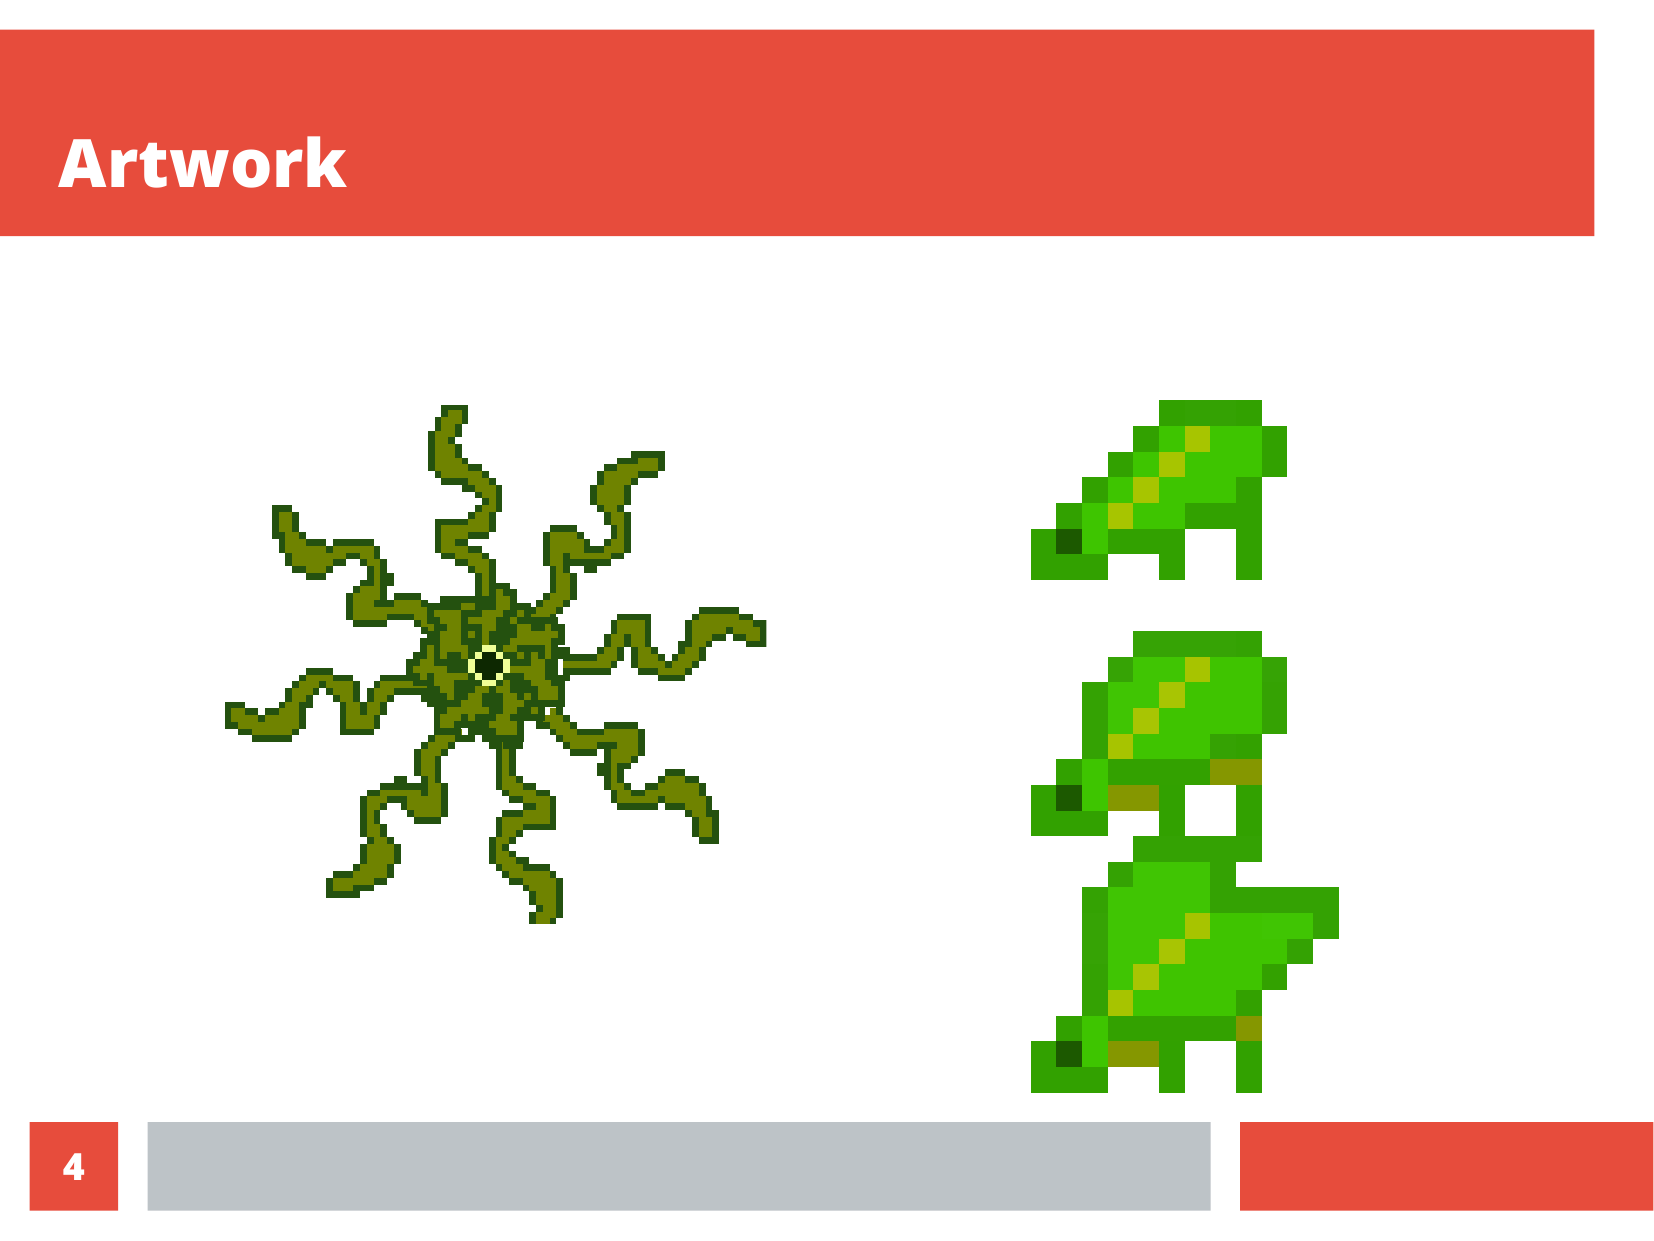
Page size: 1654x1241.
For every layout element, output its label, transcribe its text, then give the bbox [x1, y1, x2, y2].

picture [1031, 324, 1365, 1093]
picture [212, 390, 767, 926]
title Artwork [59, 59, 1595, 207]
